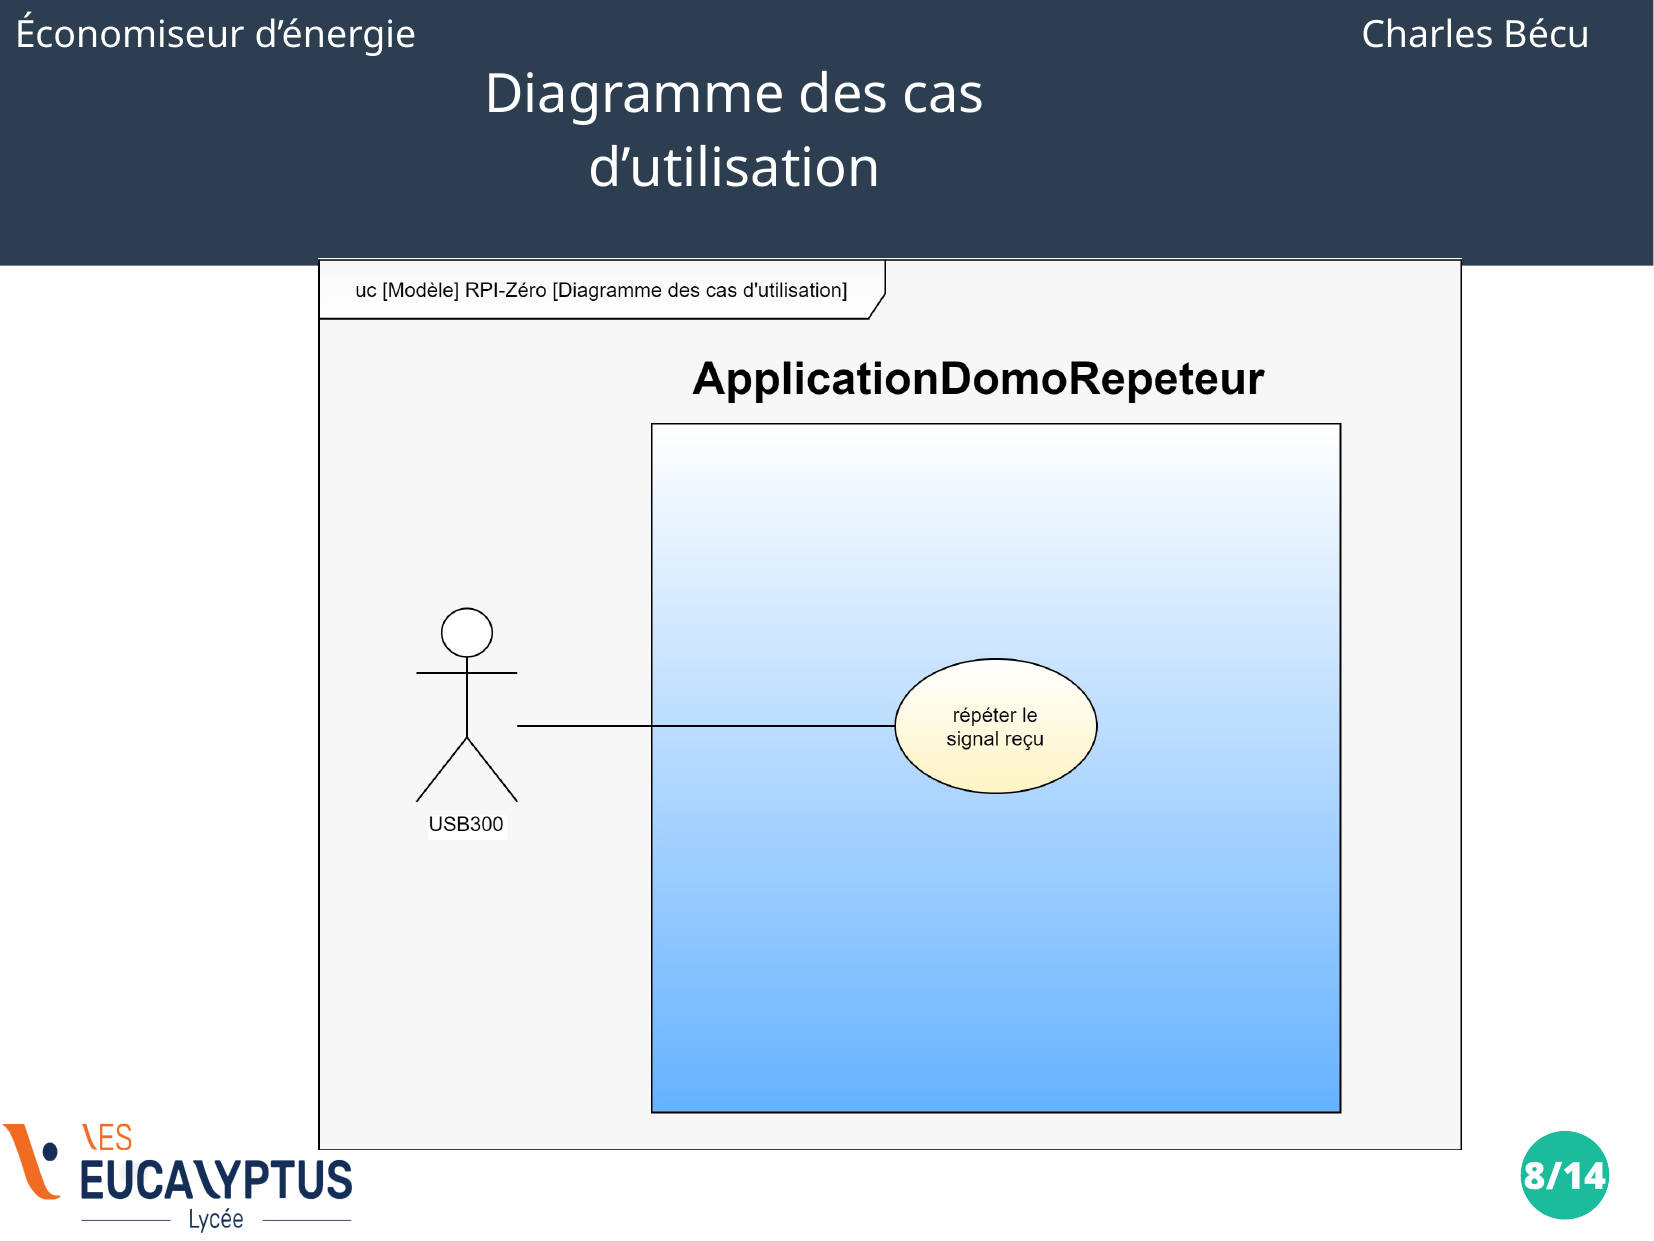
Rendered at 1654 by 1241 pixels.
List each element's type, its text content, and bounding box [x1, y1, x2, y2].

text_box Charles Bécu [1346, 0, 1654, 110]
title Diagramme des cas d’utilisation [484, 49, 1288, 207]
text_box Économiseur d’énergie [0, 0, 438, 110]
picture [0, 258, 1462, 1236]
